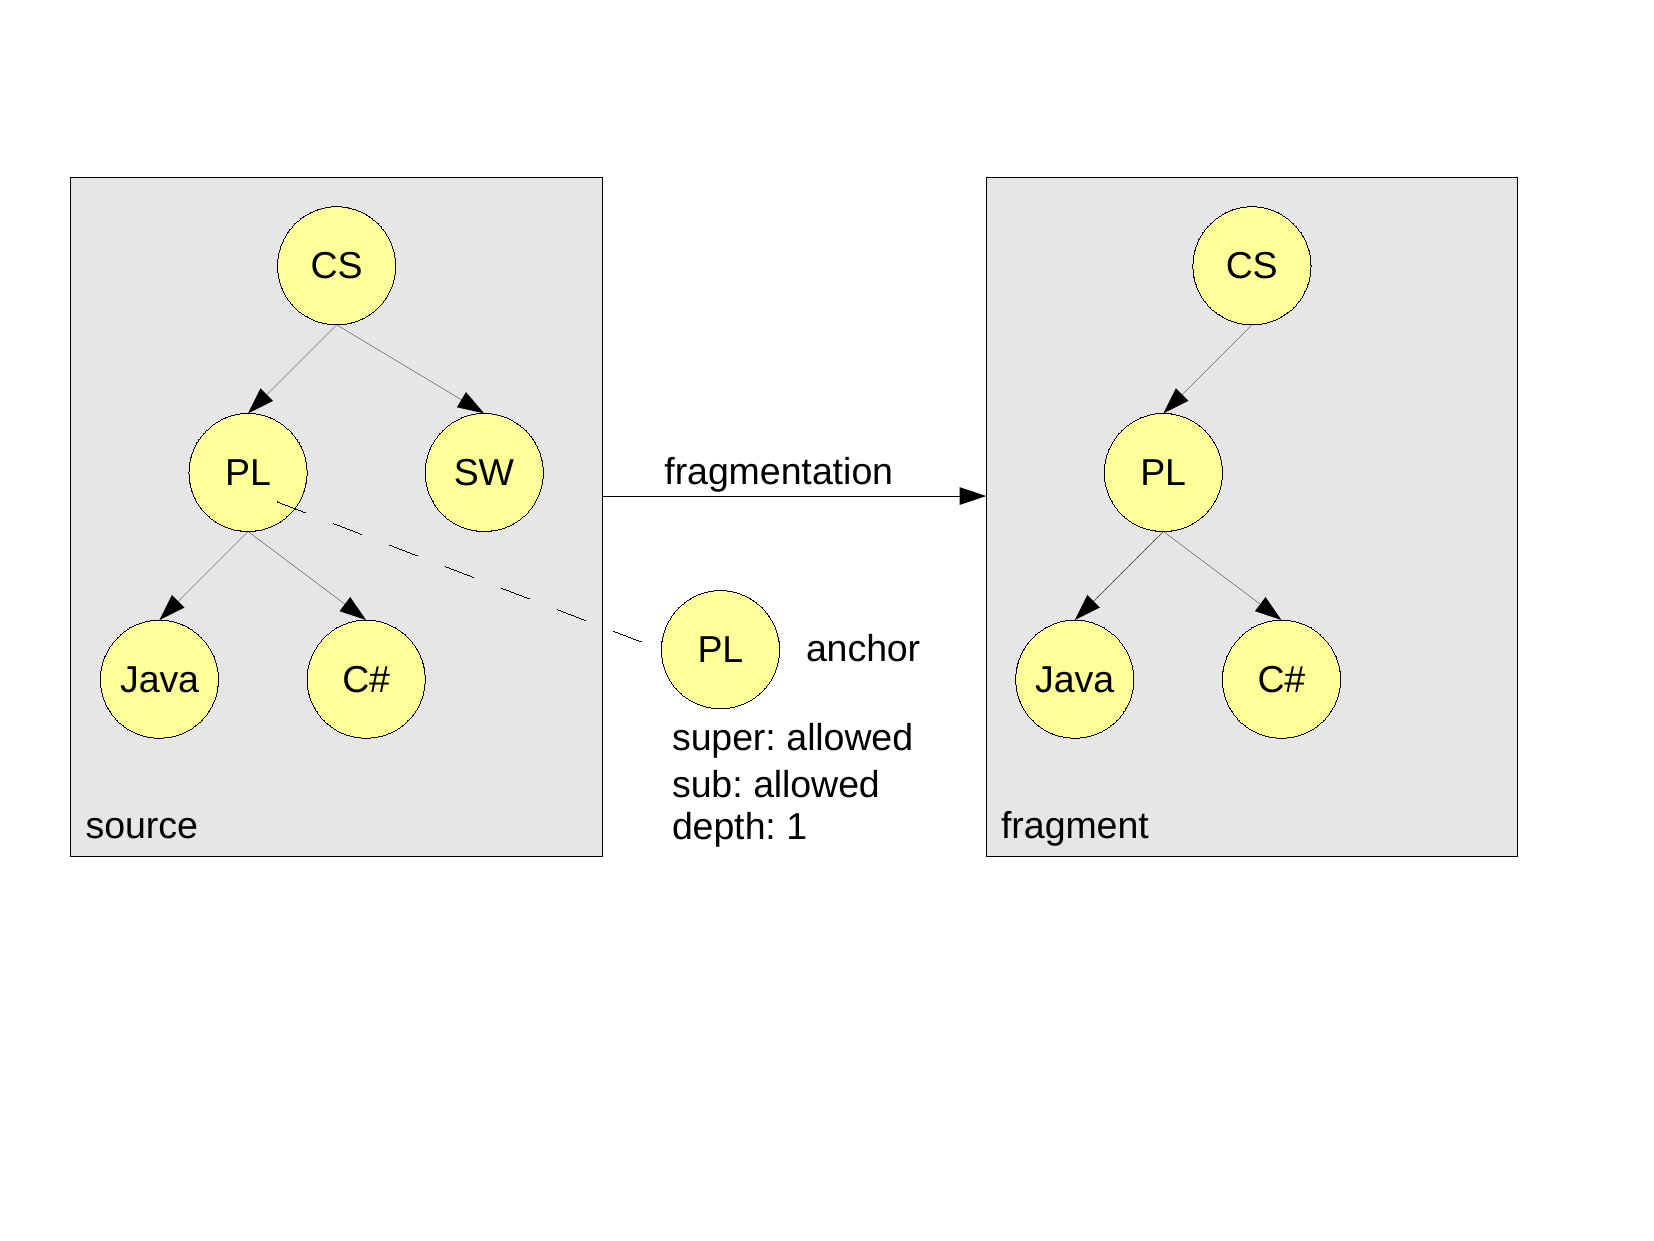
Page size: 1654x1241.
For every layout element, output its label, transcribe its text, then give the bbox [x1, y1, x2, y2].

text_box fragmentation [649, 442, 975, 500]
text_box PL [661, 590, 780, 708]
text_box anchor [791, 620, 939, 677]
text_box CS [277, 206, 396, 325]
text_box CS [1192, 206, 1312, 325]
text_box super: allowed [657, 708, 928, 808]
text_box fragment [986, 797, 1223, 855]
text_box sub: allowed depth: 1 [657, 755, 894, 855]
text_box C# [307, 620, 426, 739]
text_box C# [1222, 620, 1341, 739]
text_box SW [425, 413, 544, 532]
text_box Java [100, 620, 219, 739]
text_box Java [1015, 620, 1134, 739]
text_box PL [188, 413, 308, 532]
text_box [70, 177, 603, 857]
text_box source [70, 797, 308, 855]
text_box [986, 177, 1518, 857]
text_box PL [1104, 413, 1223, 532]
